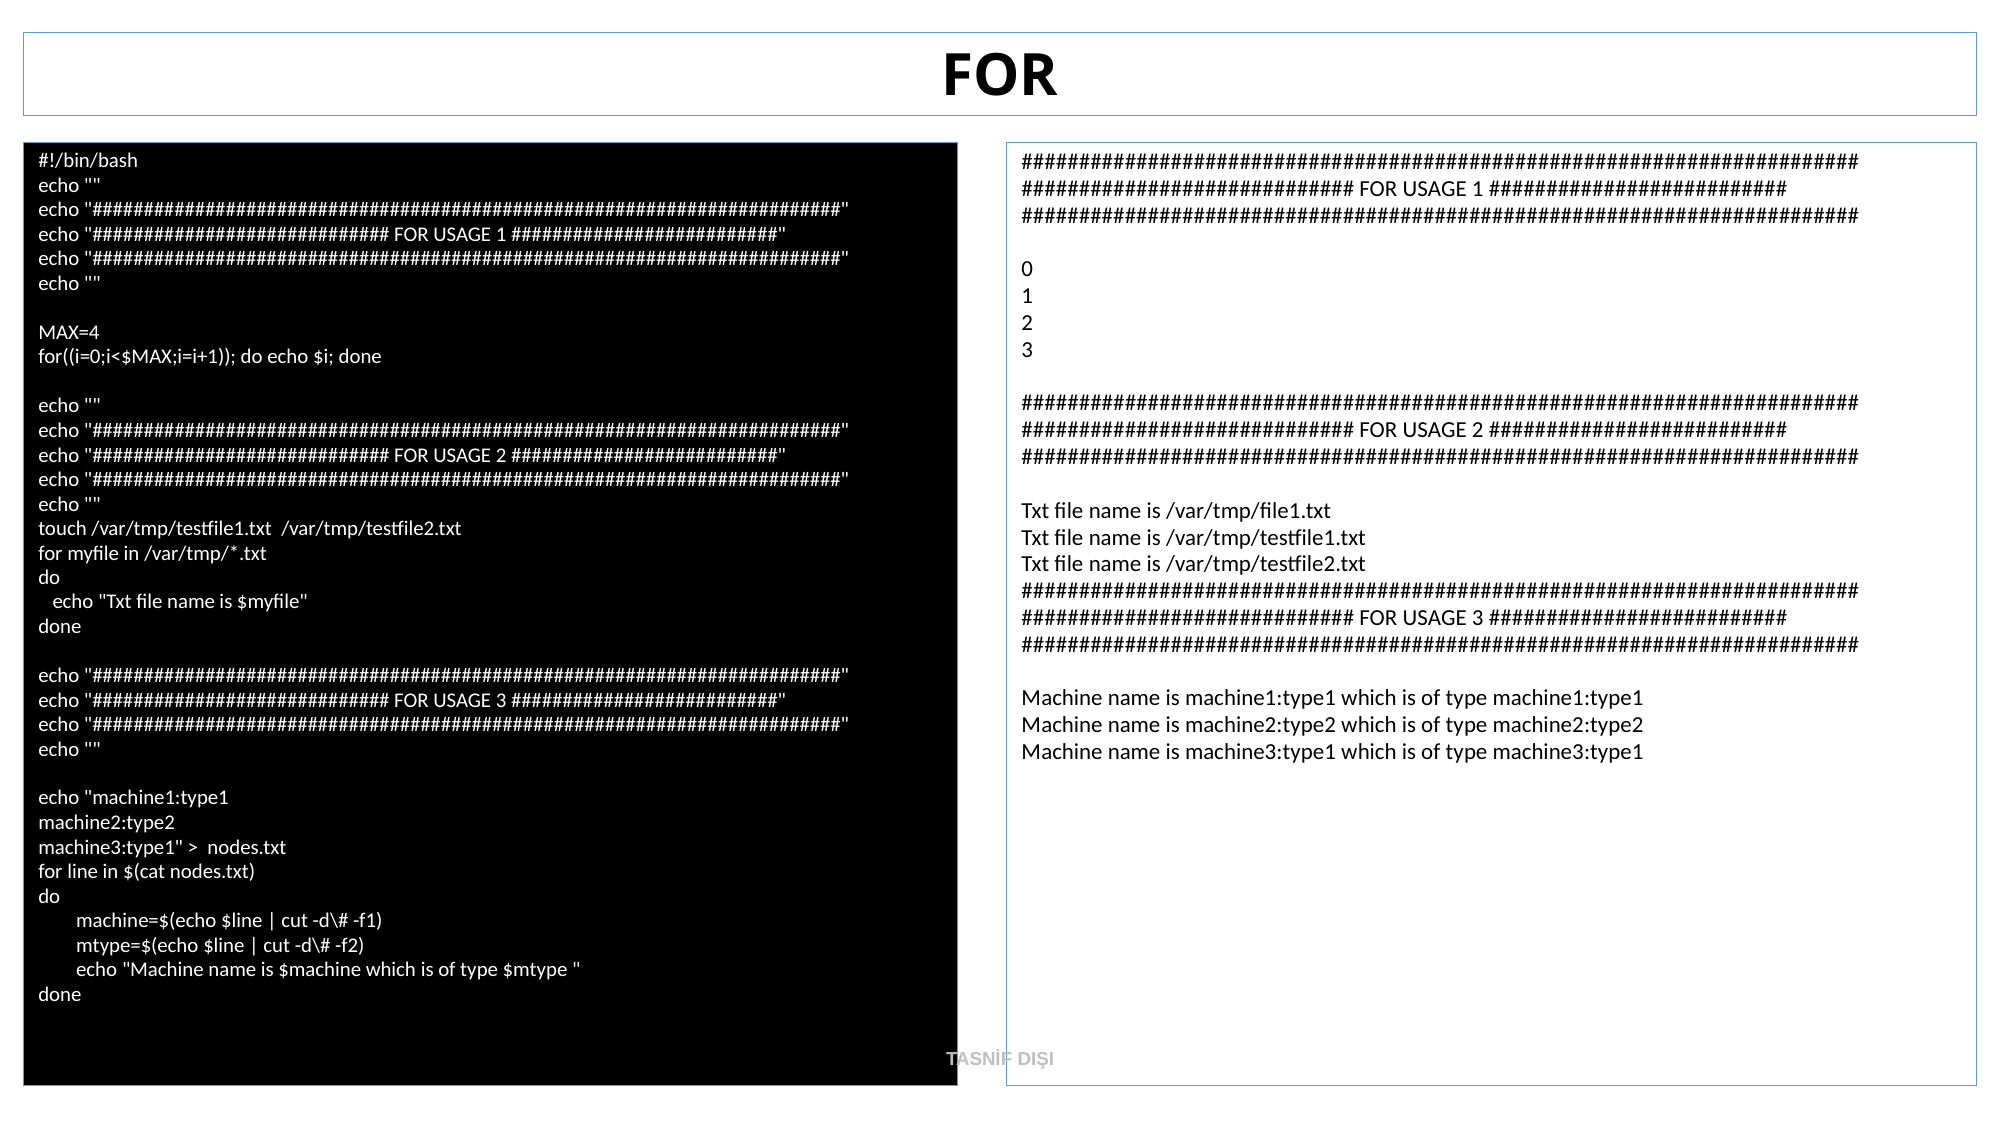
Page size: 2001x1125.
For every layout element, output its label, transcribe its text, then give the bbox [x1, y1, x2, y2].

text_box ######################################################################### ############################# FOR USAGE 1 ########################## ######################################################################### 0 1 2 3 ######################################################################### ############################# FOR USAGE 2 ########################## ######################################################################### Txt file name is /var/tmp/file1.txt Txt file name is /var/tmp/testfile1.txt Txt file name is /var/tmp/testfile2.txt ######################################################################### ############################# FOR USAGE 3 ########################## ######################################################################### Machine name is machine1:type1 which is of type machine1:type1 Machine name is machine2:type2 which is of type machine2:type2 Machine name is machine3:type1 which is of type machine3:type1 [1006, 142, 1977, 1042]
subtitle #!/bin/bash echo "" echo "#########################################################################" echo "############################# FOR USAGE 1 ##########################" echo "#########################################################################" echo "" MAX=4 for((i=0;i<$MAX;i=i+1)); do echo $i; done echo "" echo "#########################################################################" echo "############################# FOR USAGE 2 ##########################" echo "#########################################################################" echo "" touch /var/tmp/testfile1.txt /var/tmp/testfile2.txt for myfile in /var/tmp/*.txt do echo "Txt file name is $myfile" done echo "#########################################################################" echo "############################# FOR USAGE 3 ##########################" echo "#########################################################################" echo "" echo "machine1:type1 machine2:type2 machine3:type1" > nodes.txt for line in $(cat nodes.txt) do machine=$(echo $line | cut -d\# -f1) mtype=$(echo $line | cut -d\# -f2) echo "Machine name is $machine which is of type $mtype " done [23, 142, 958, 1042]
title FOR [23, 32, 1977, 116]
footer TASNİF DIŞI [0, 1042, 2000, 1103]
